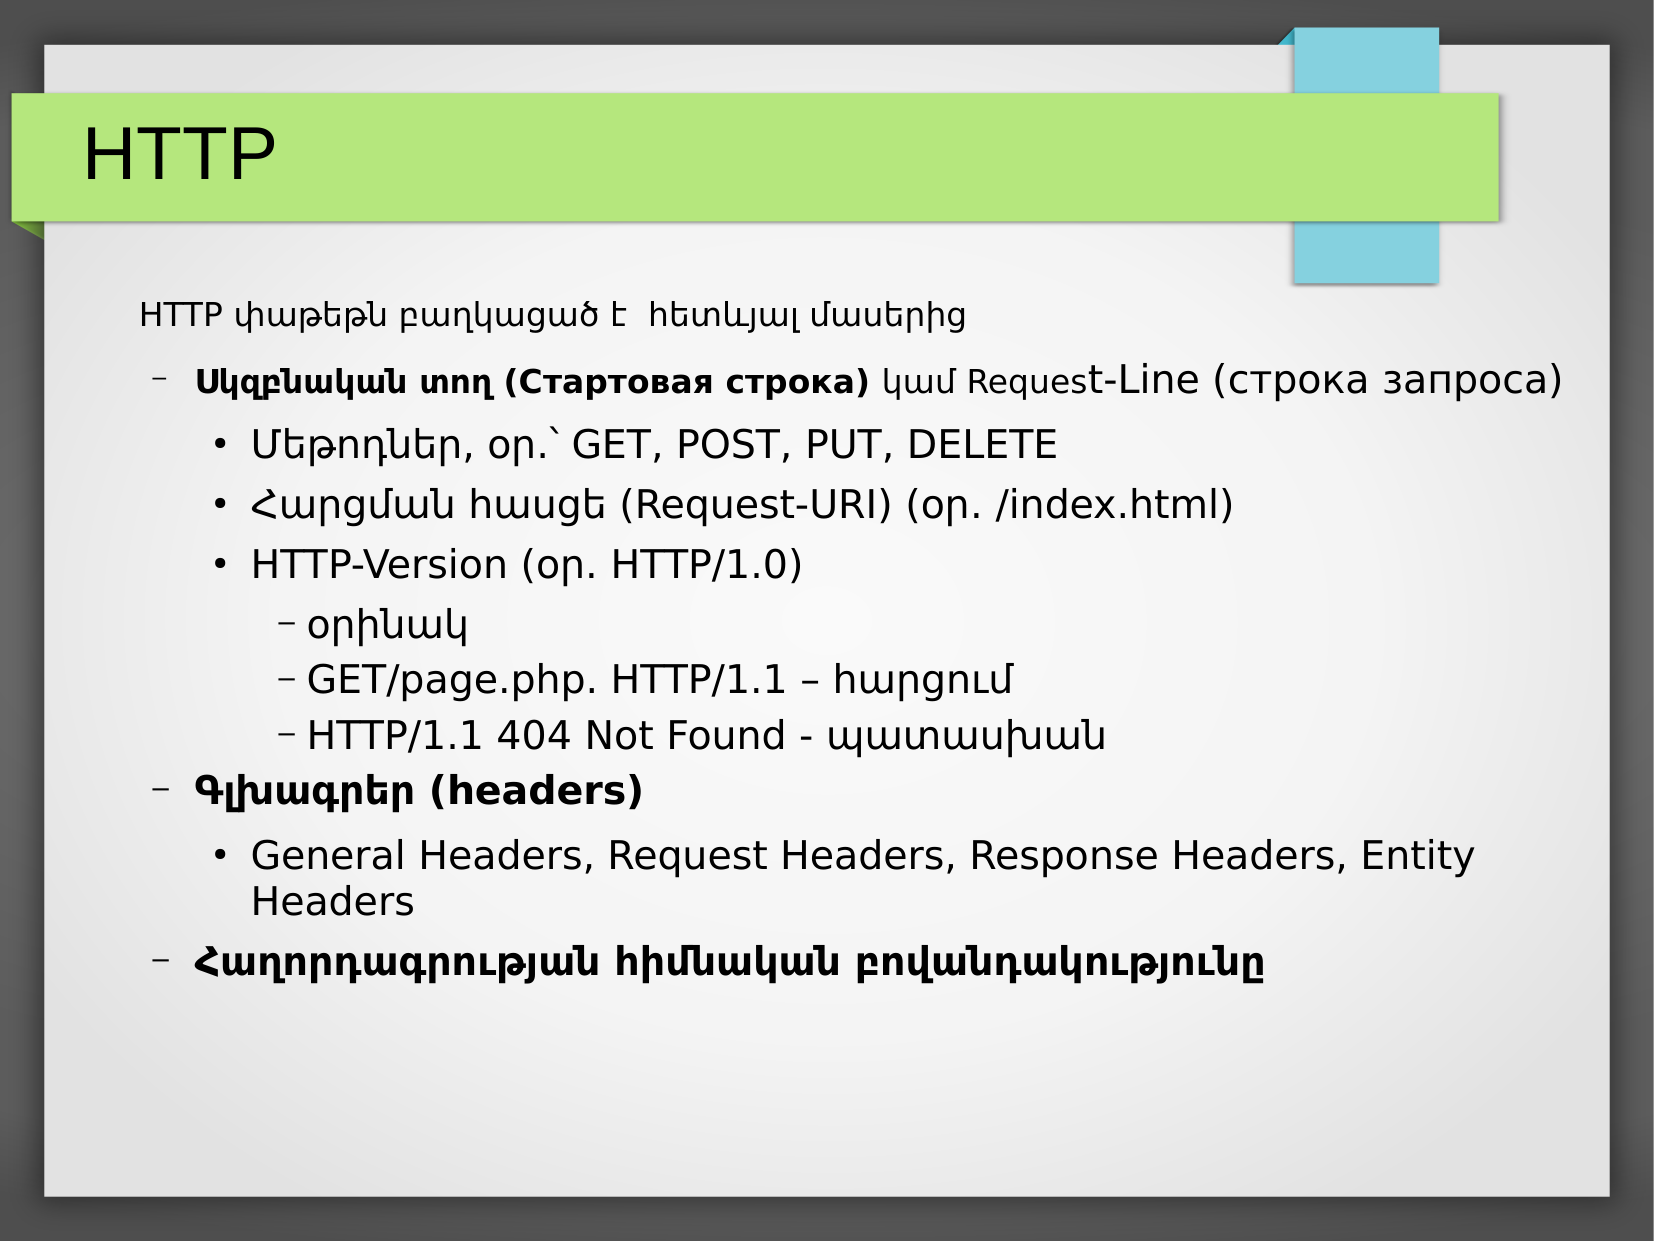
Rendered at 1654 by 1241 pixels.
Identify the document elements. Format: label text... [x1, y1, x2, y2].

title HTTP [82, 94, 1264, 213]
picture [0, 0, 1654, 1241]
list HTTP փաթեթն բաղկացած է հետևյալ մասերից Սկզբնական տող (Стартовая строка) կամ Request-Line (строка запроса) Մեթոդներ, օր․՝ GET, POST, PUT, DELETE Հարցման հասցե (Request-URI) (օր․ /index.html) HTTP-Version (օր․ HTTP/1.0) օրինակ GET/page.php. HTTP/1.1 – հարցում HTTP/1.1 404 Not Found - պատասխան Գլխագրեր (headers) General Headers, Request Headers, Response Headers, Entity Headers Հաղորդագրության հիմնական բովանդակությունը [82, 295, 1571, 1015]
